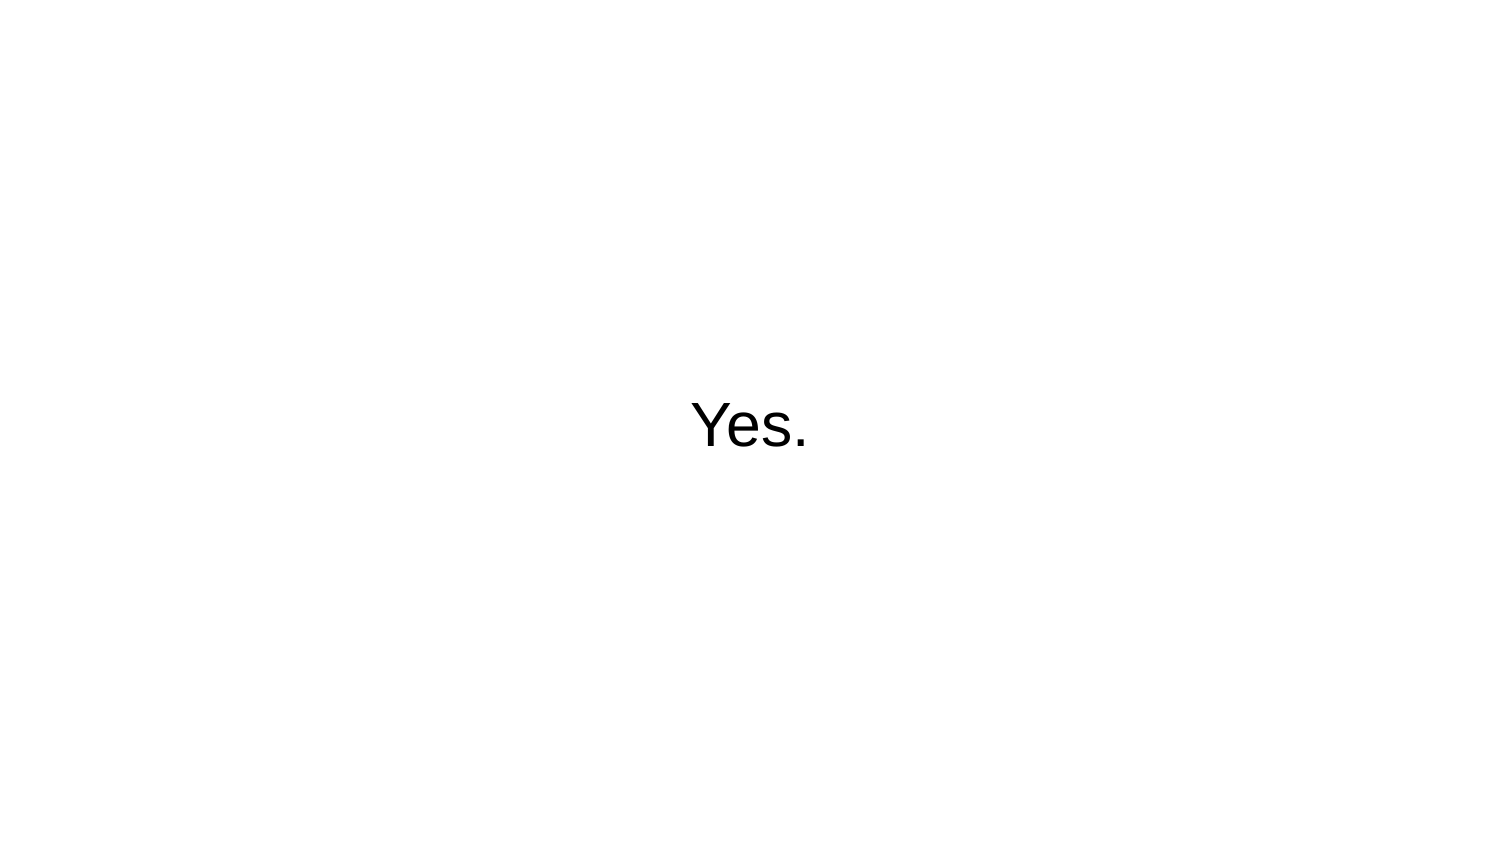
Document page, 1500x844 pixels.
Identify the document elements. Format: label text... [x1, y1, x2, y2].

text_box Yes. [111, 263, 1389, 581]
